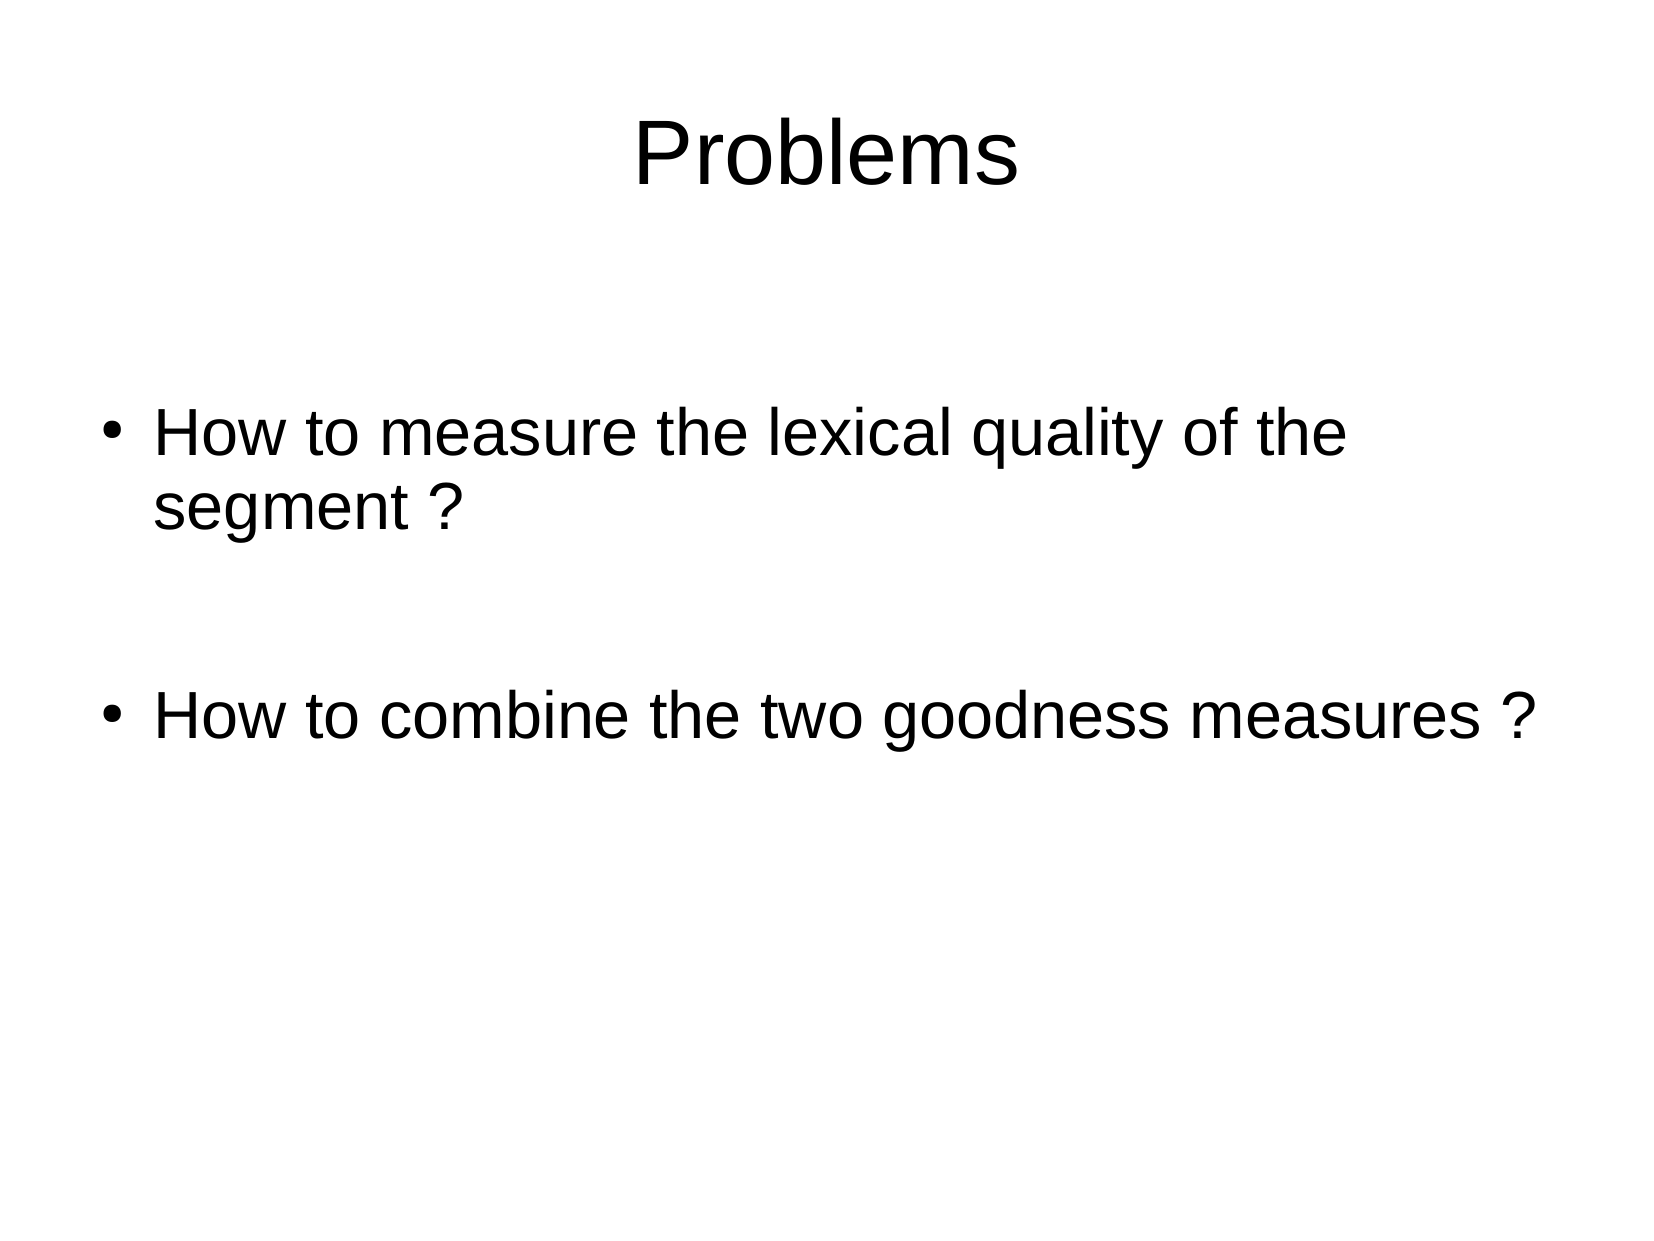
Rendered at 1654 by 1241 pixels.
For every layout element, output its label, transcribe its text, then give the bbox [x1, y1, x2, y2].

list How to measure the lexical quality of the segment ? How to combine the two goodness measures ? [82, 290, 1571, 1010]
title Problems [82, 49, 1571, 257]
